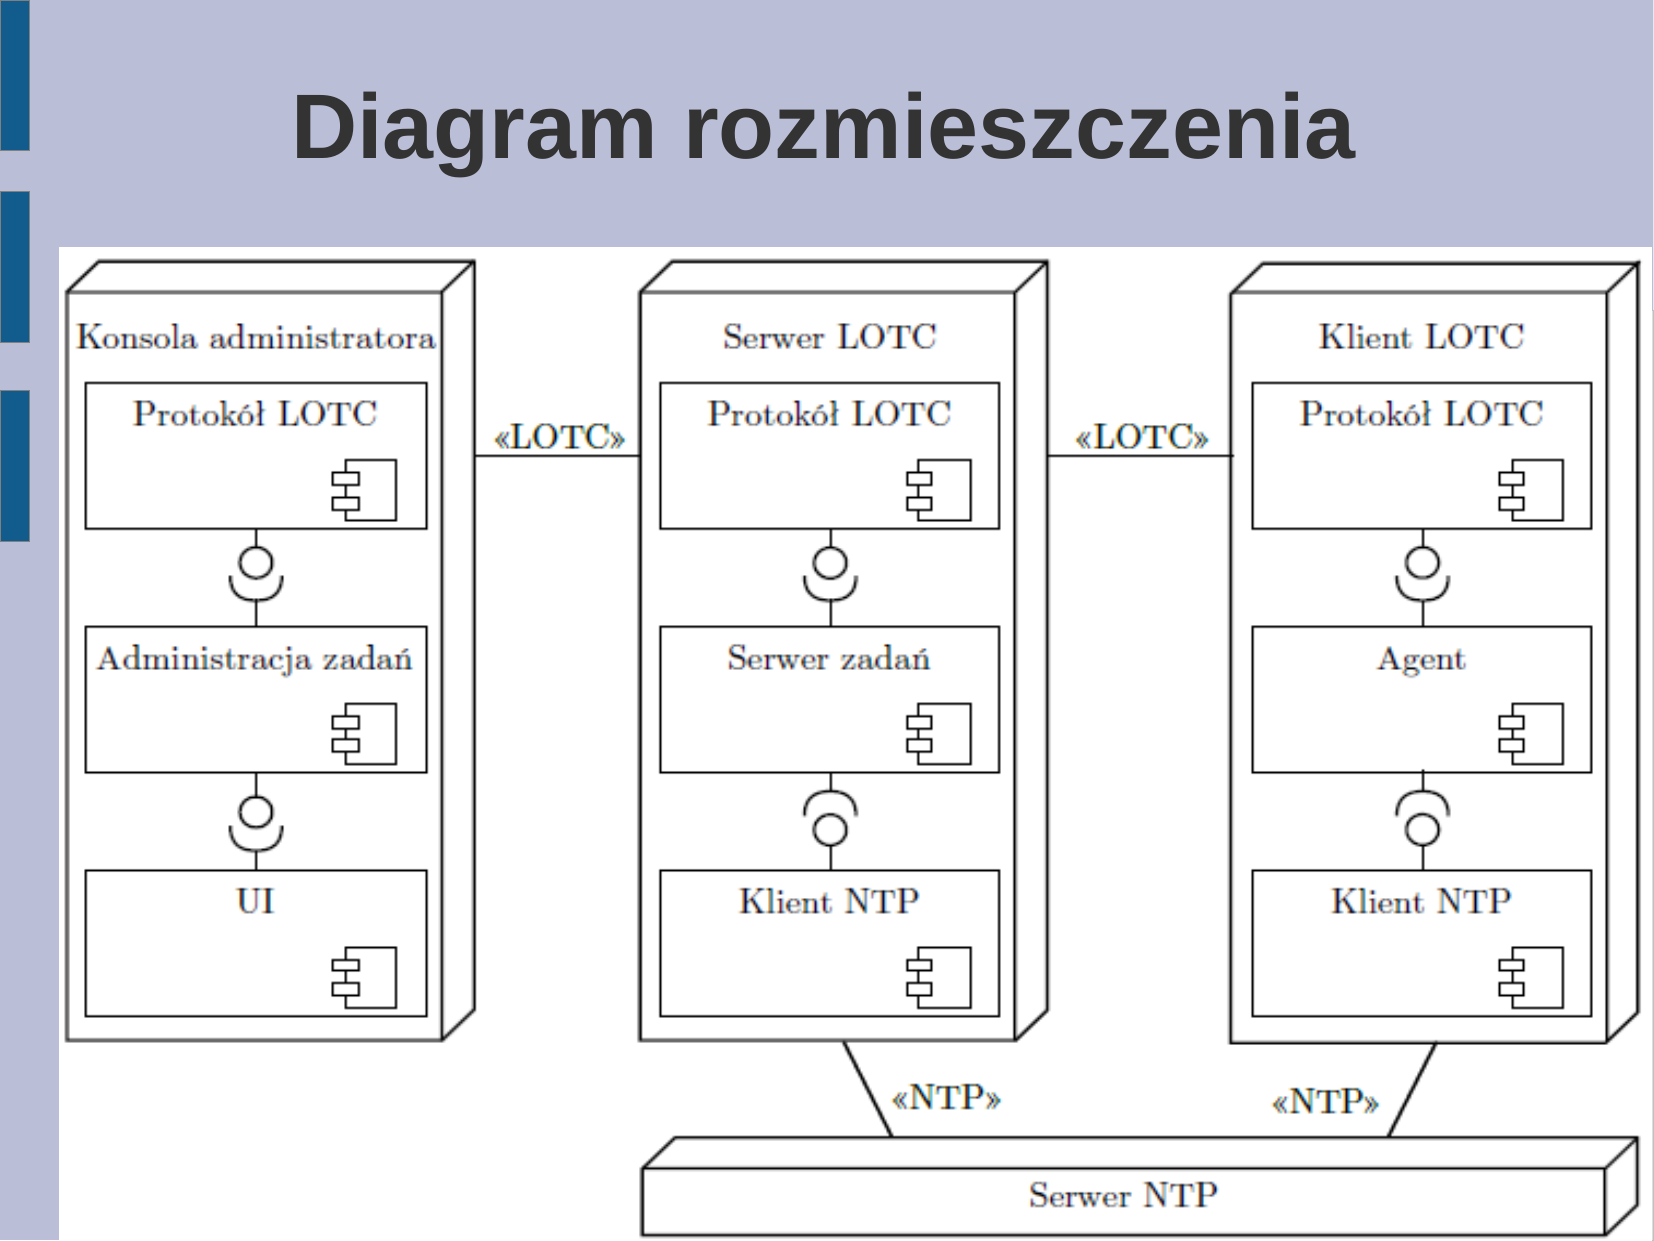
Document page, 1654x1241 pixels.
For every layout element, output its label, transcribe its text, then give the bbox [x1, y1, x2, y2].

title Diagram rozmieszczenia [118, 23, 1531, 231]
picture [59, 247, 1652, 1241]
